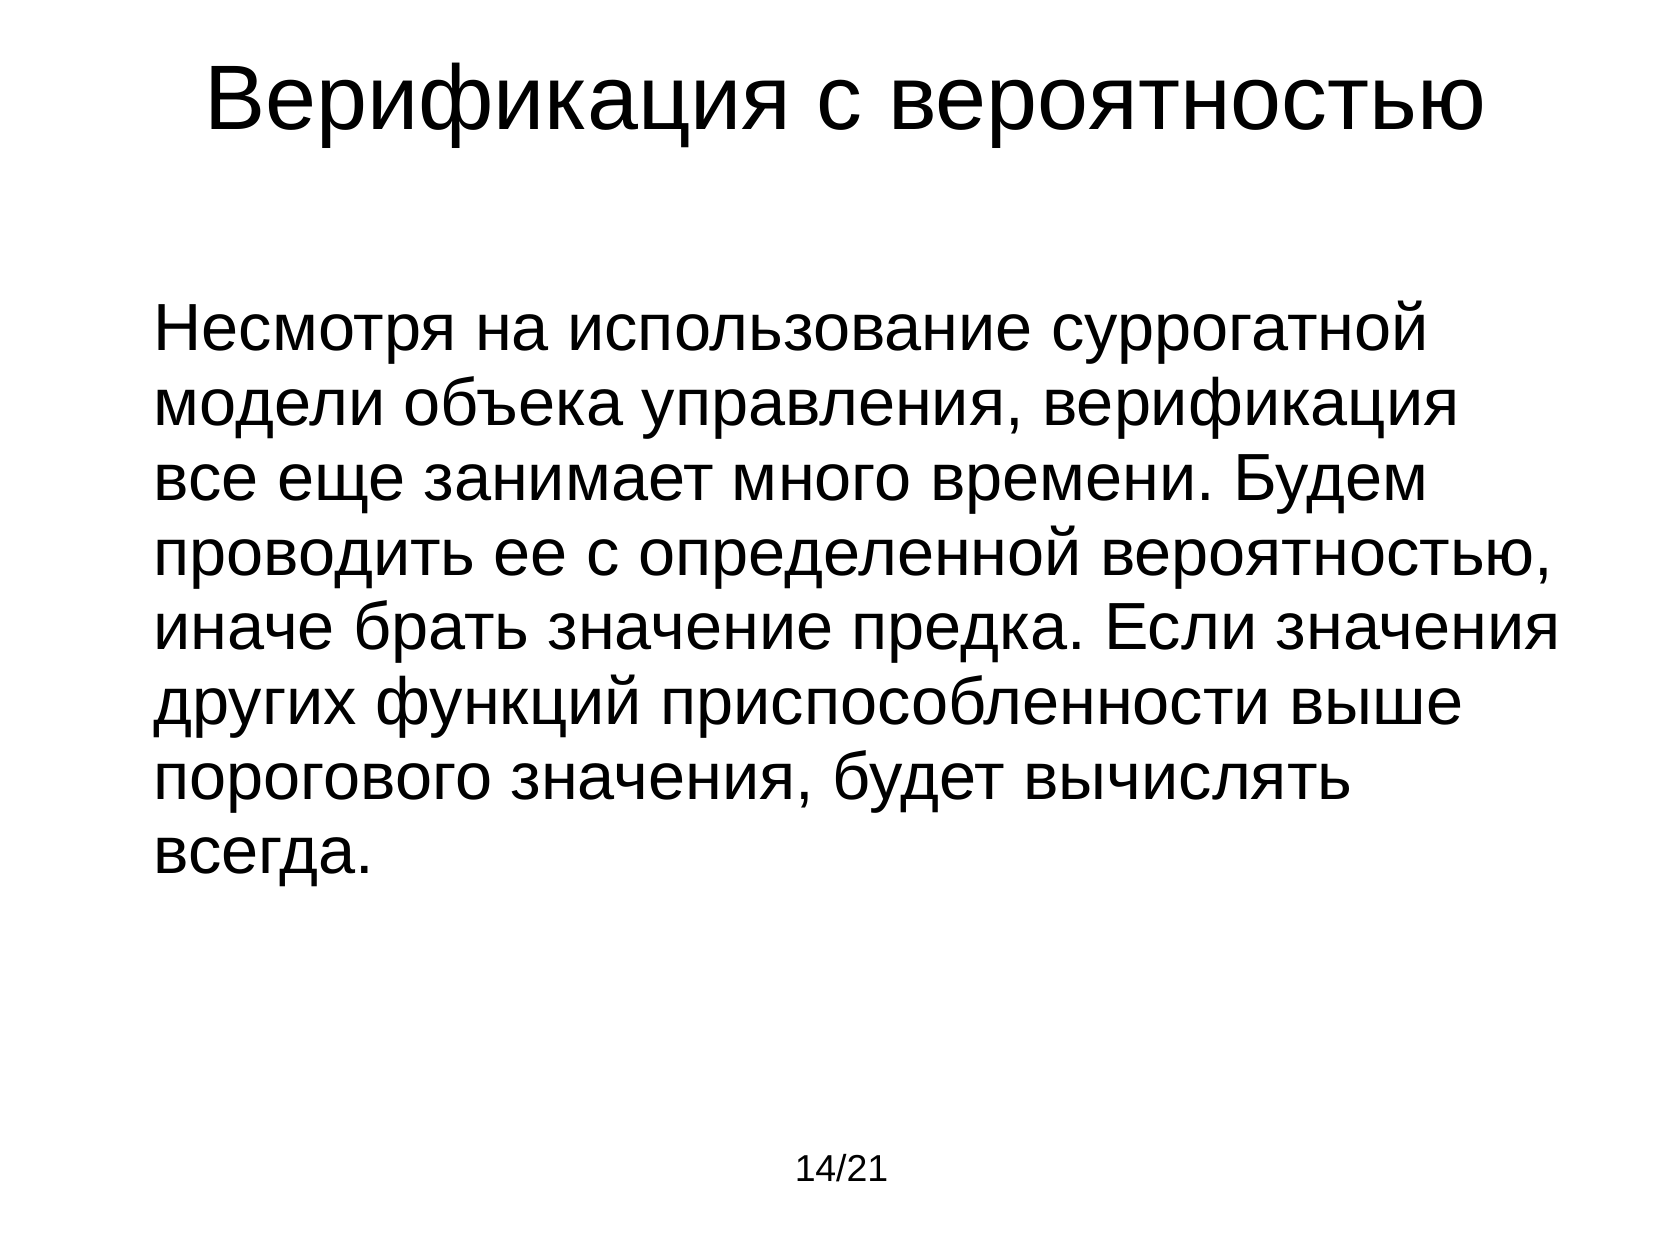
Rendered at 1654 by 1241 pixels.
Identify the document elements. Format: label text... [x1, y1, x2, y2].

text_box 14/21 [780, 1140, 916, 1197]
list Несмотря на использование суррогатной модели объека управления, верификация все еще занимает много времени. Будем проводить ее с определенной вероятностью, иначе брать значение предка. Если значения других функций приспособленности выше порогового значения, будет вычислять всегда. [82, 290, 1571, 1010]
title Верификация с вероятностью [101, 15, 1591, 182]
